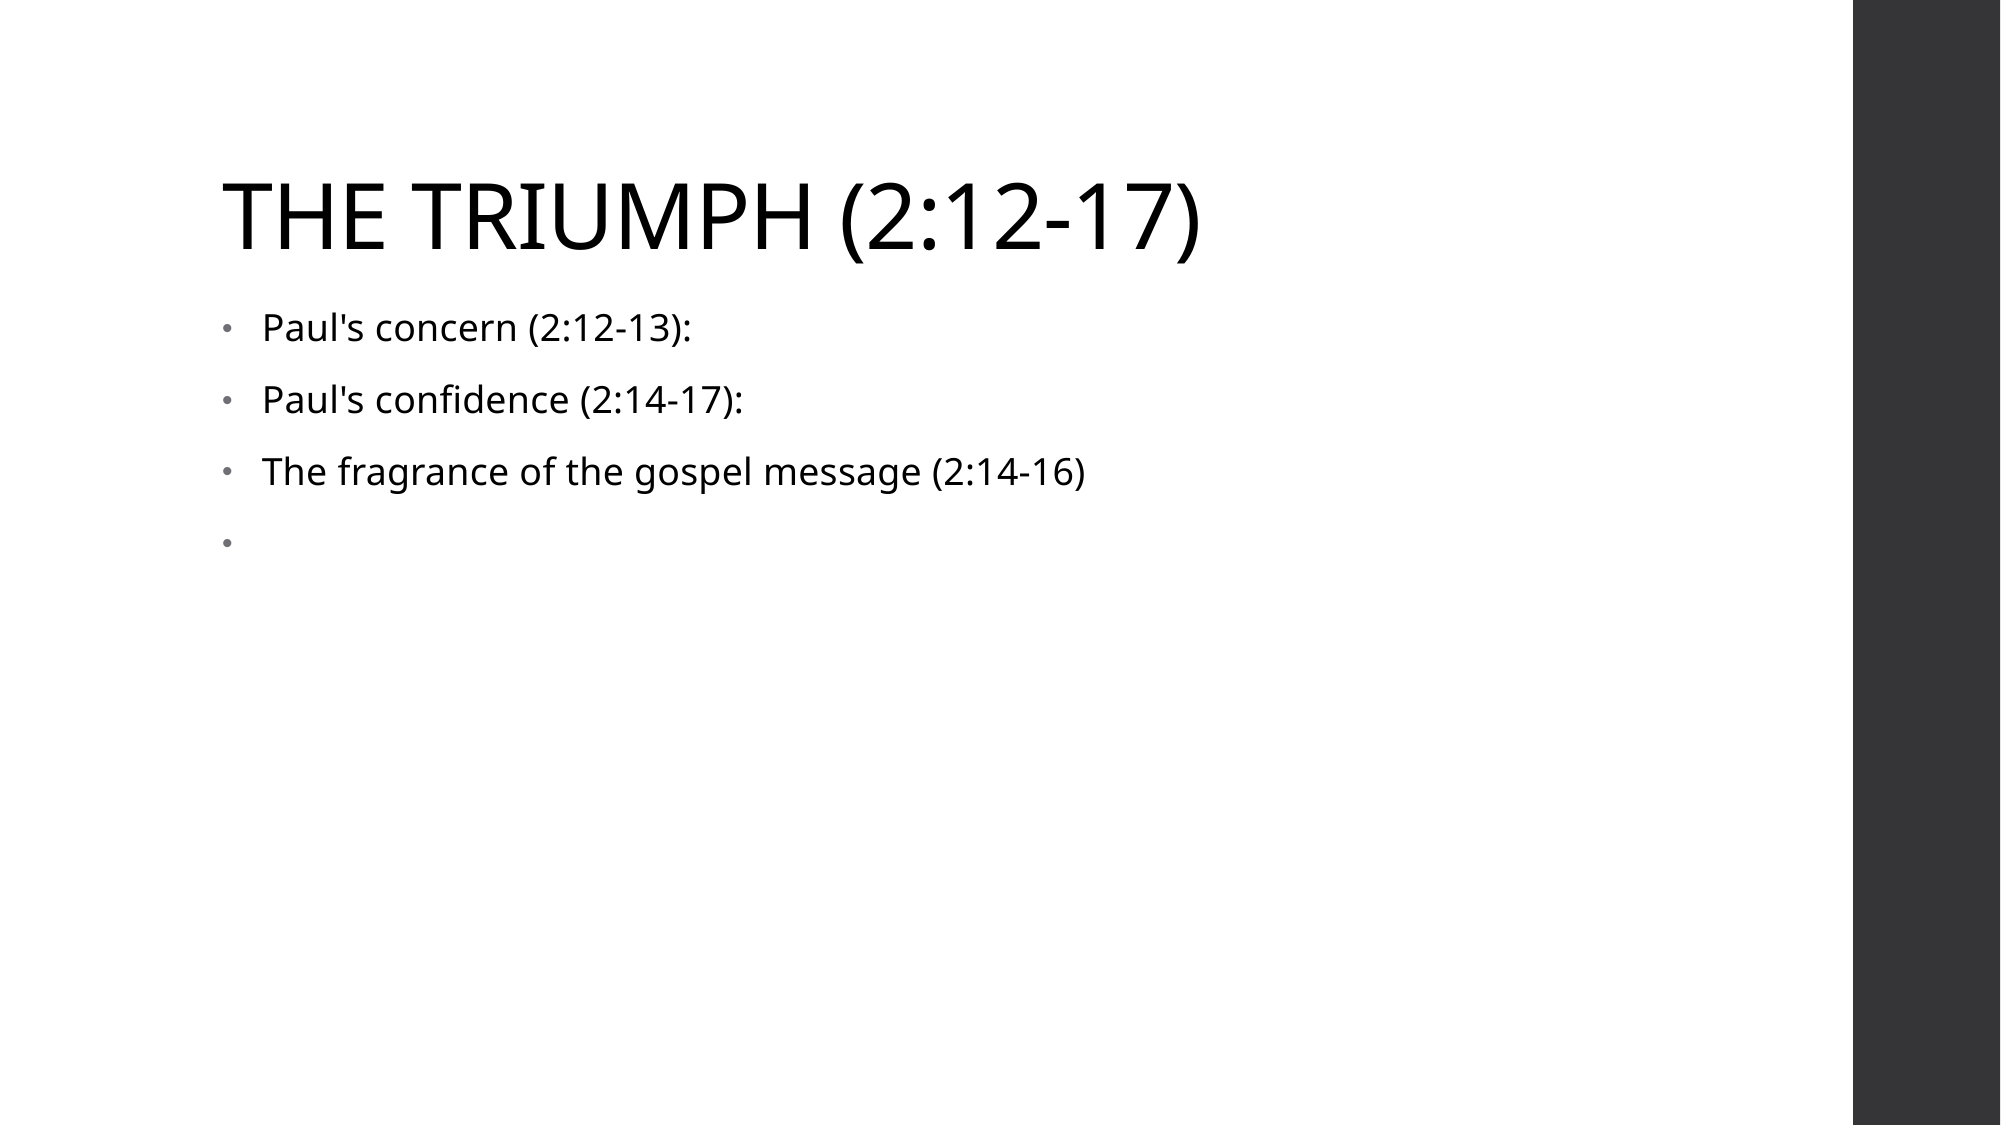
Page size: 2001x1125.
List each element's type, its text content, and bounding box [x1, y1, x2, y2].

list Paul's concern (2:12-13): Paul's confidence (2:14-17): The fragrance of the gospel message (2:14-16) [206, 299, 1617, 1014]
title THE TRIUMPH (2:12-17) [206, 60, 1797, 278]
